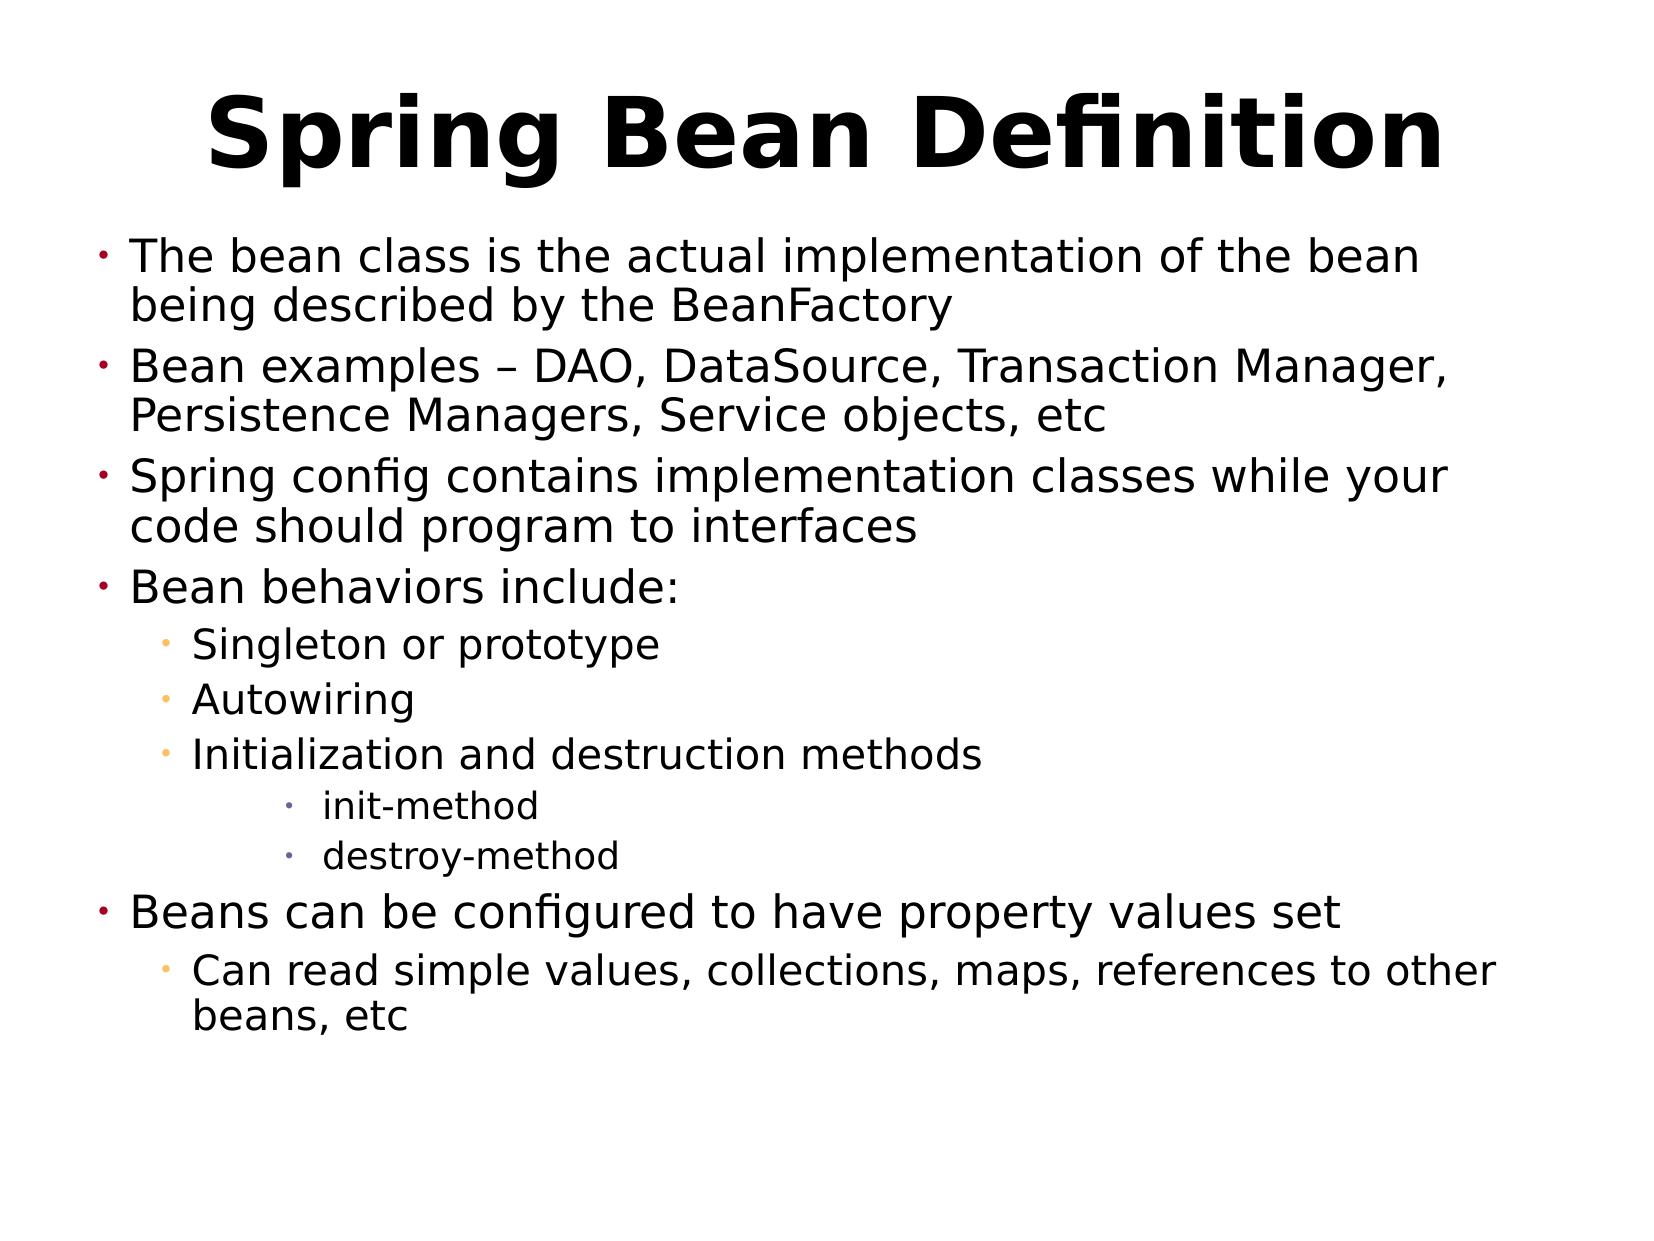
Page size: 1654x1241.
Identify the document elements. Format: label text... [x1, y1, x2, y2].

list The bean class is the actual implementation of the bean being described by the BeanFactory Bean examples – DAO, DataSource, Transaction Manager, Persistence Managers, Service objects, etc Spring config contains implementation classes while your code should program to interfaces Bean behaviors include: Singleton or prototype Autowiring Initialization and destruction methods init-method destroy-method Beans can be configured to have property values set Can read simple values, collections, maps, references to other beans, etc [82, 225, 1538, 1186]
title Spring Bean Definition [82, 49, 1571, 196]
